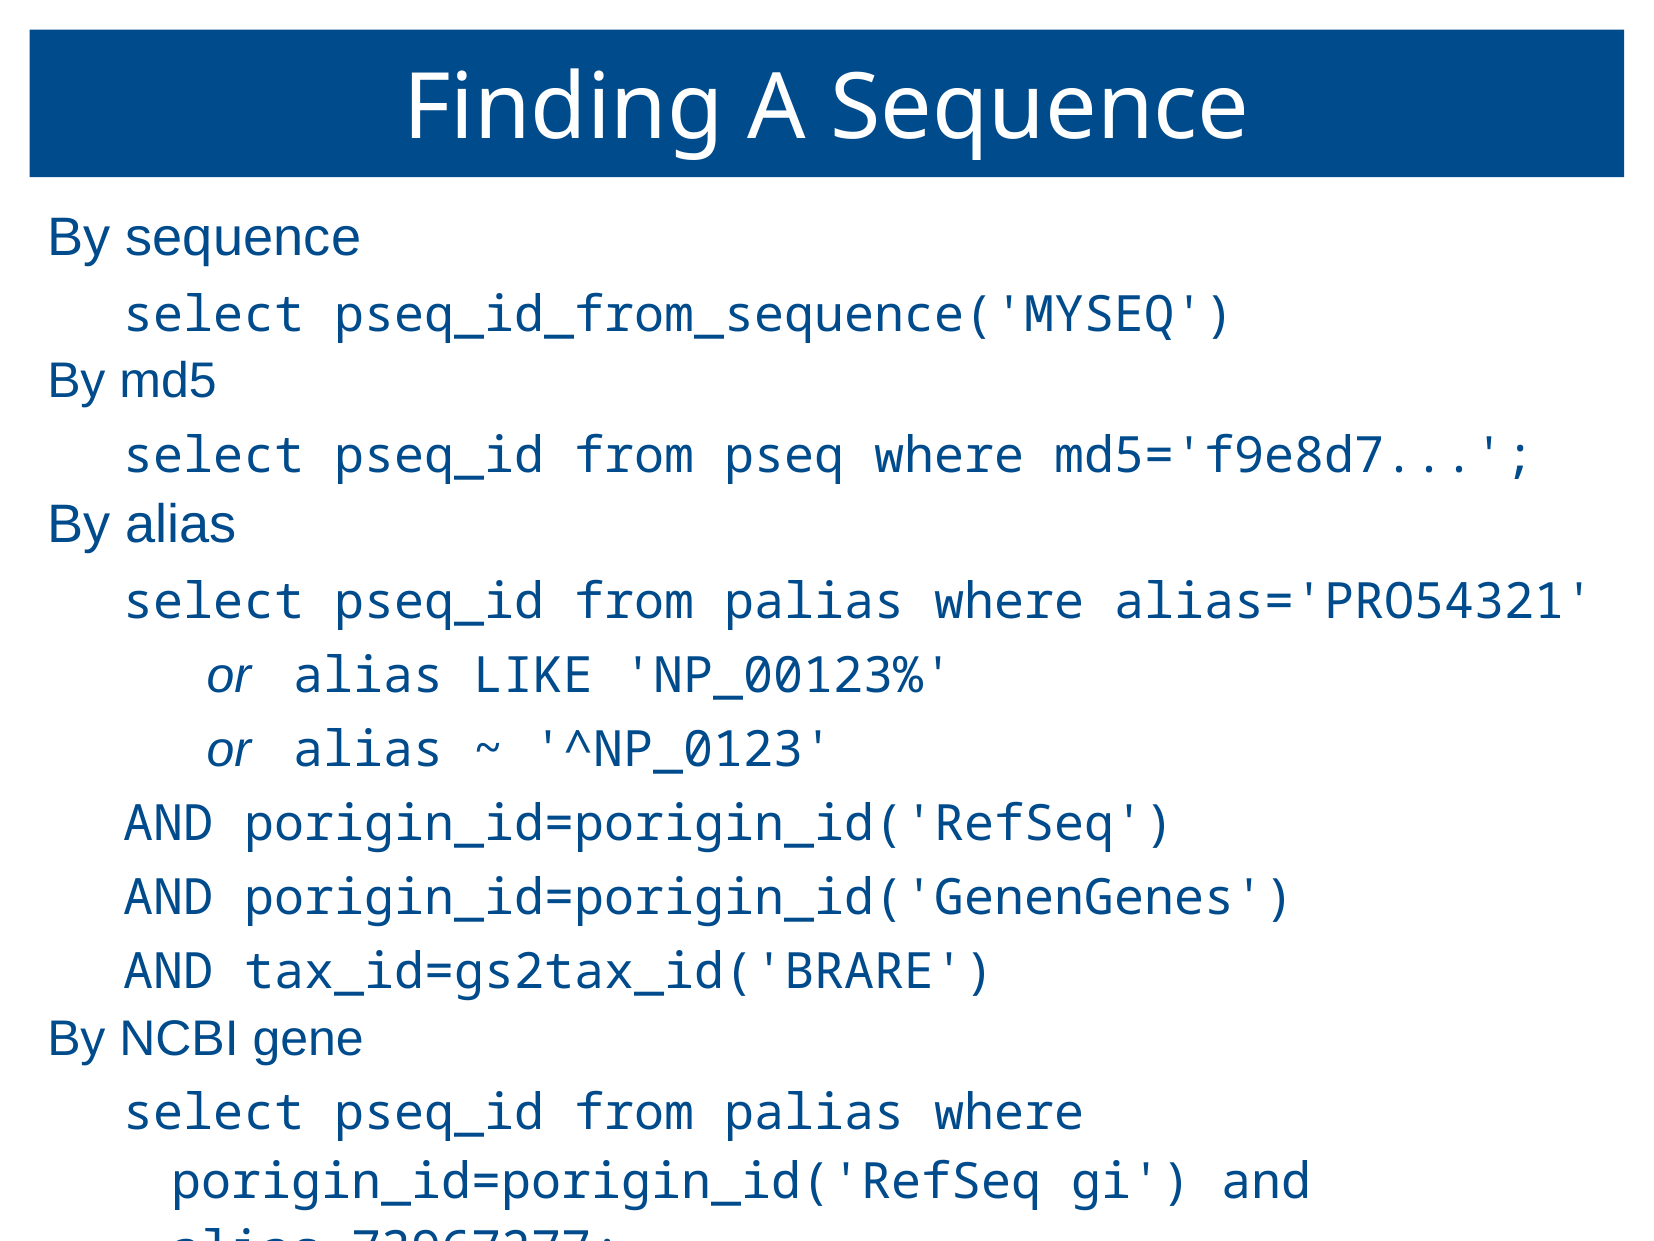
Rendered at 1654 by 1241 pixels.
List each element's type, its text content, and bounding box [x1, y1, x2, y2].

title Finding A Sequence [29, 29, 1625, 178]
list By sequence select pseq_id_from_sequence('MYSEQ') By md5 select pseq_id from pseq where md5='f9e8d7...'; By alias select pseq_id from palias where alias='PRO54321' or alias LIKE 'NP_00123%' or alias ~ '^NP_0123' AND porigin_id=porigin_id('RefSeq') AND porigin_id=porigin_id('GenenGenes') AND tax_id=gs2tax_id('BRARE') By NCBI gene select pseq_id from palias where porigin_id=porigin_id('RefSeq gi') and alias=73967277; [29, 206, 1625, 1229]
